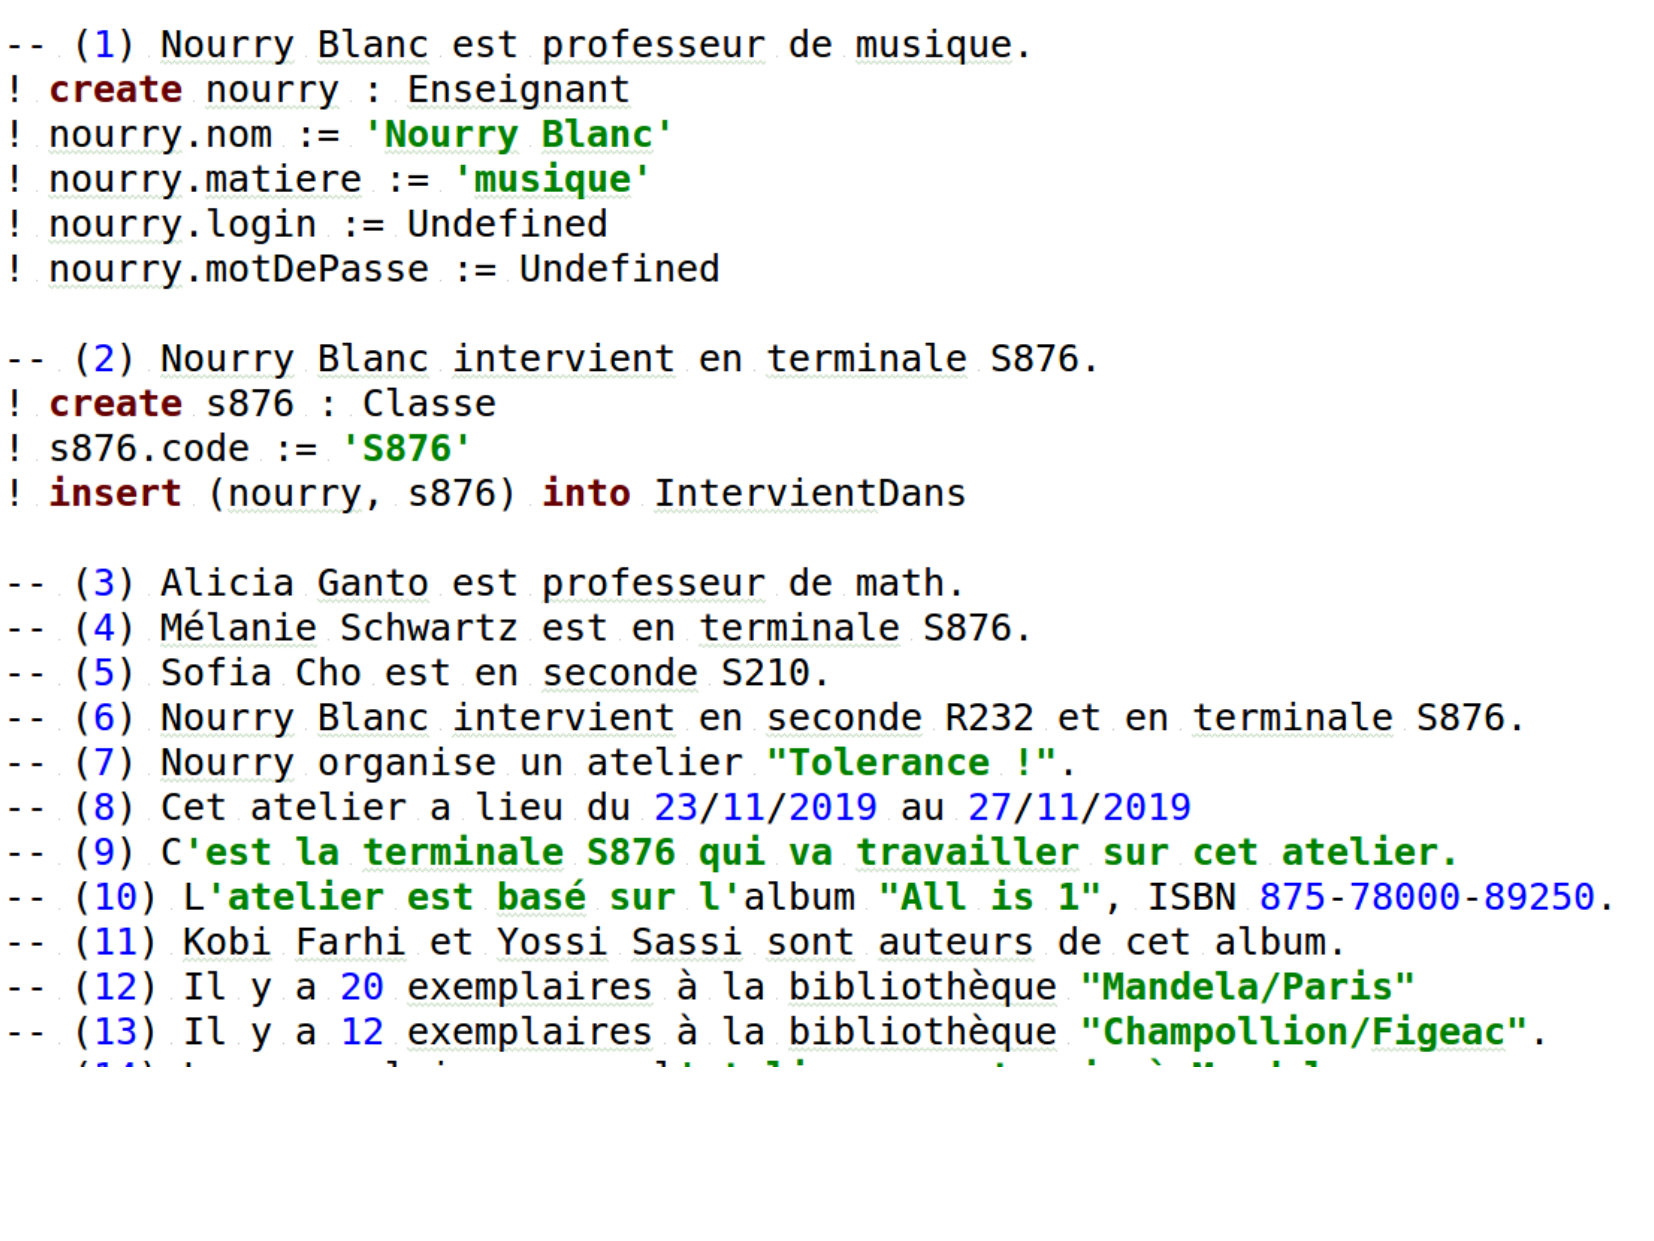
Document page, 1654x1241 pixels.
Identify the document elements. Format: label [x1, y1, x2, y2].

picture [5, 5, 1654, 1067]
